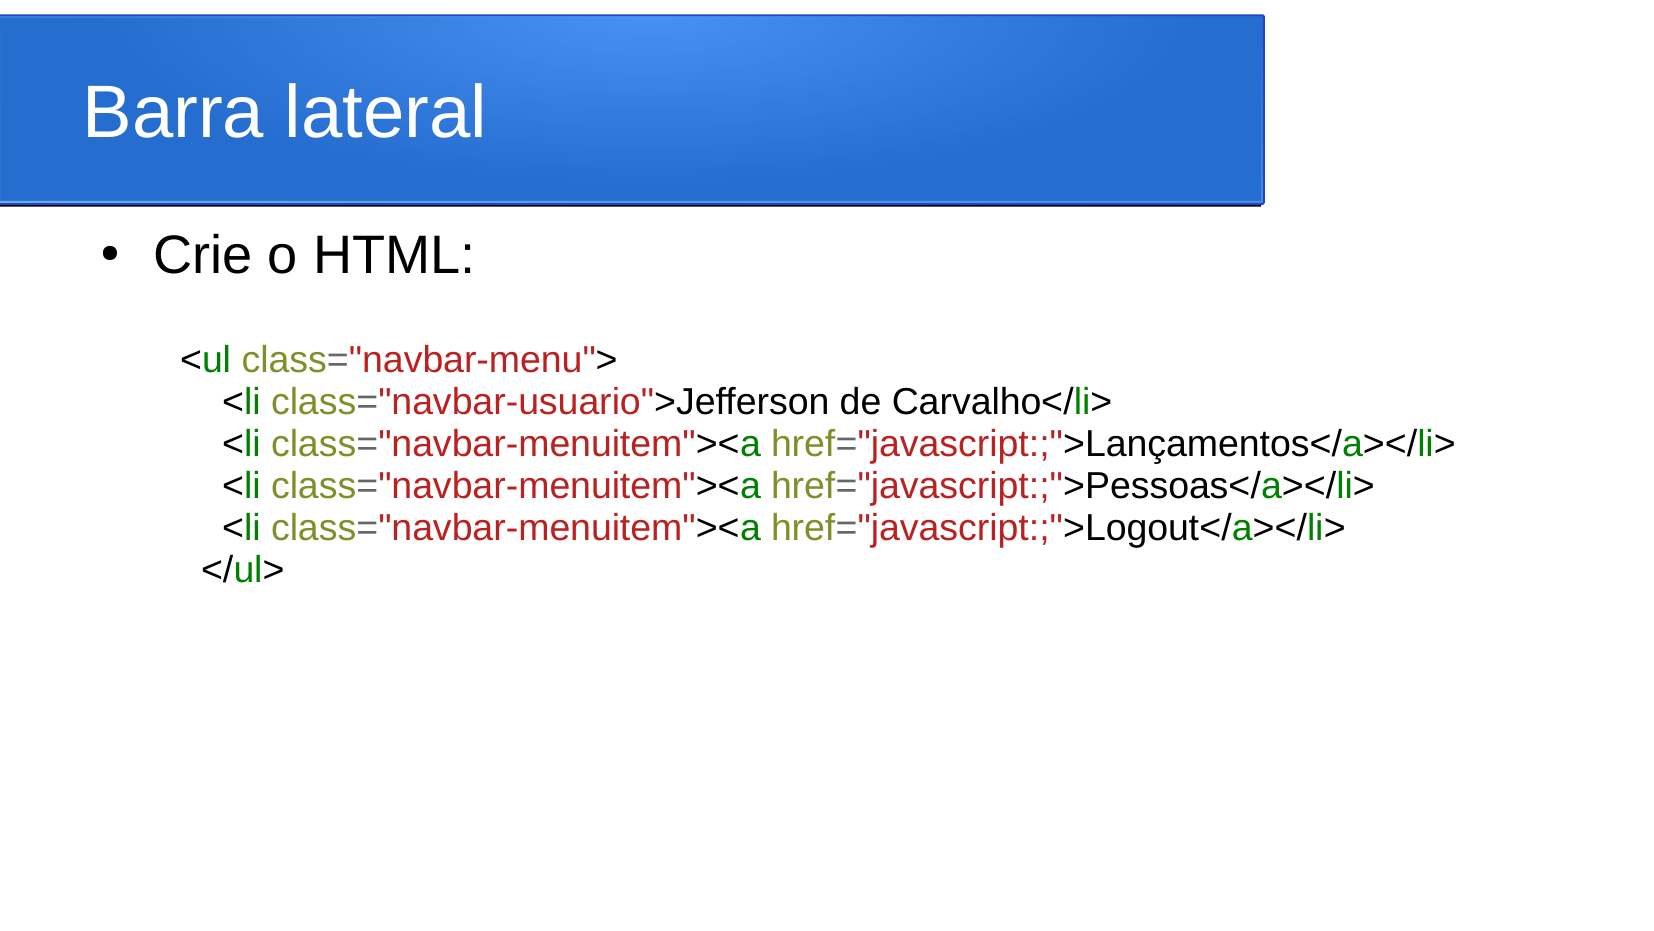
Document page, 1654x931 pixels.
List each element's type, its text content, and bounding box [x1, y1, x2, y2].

text_box <ul class="navbar-menu"> <li class="navbar-usuario">Jefferson de Carvalho</li> <li class="navbar-menuitem"><a href="javascript:;">Lançamentos</a></li> <li class="navbar-menuitem"><a href="javascript:;">Pessoas</a></li> <li class="navbar-menuitem"><a href="javascript:;">Logout</a></li> </ul> [165, 330, 1489, 603]
title Barra lateral [82, 35, 1235, 189]
list Crie o HTML: [82, 224, 1571, 764]
